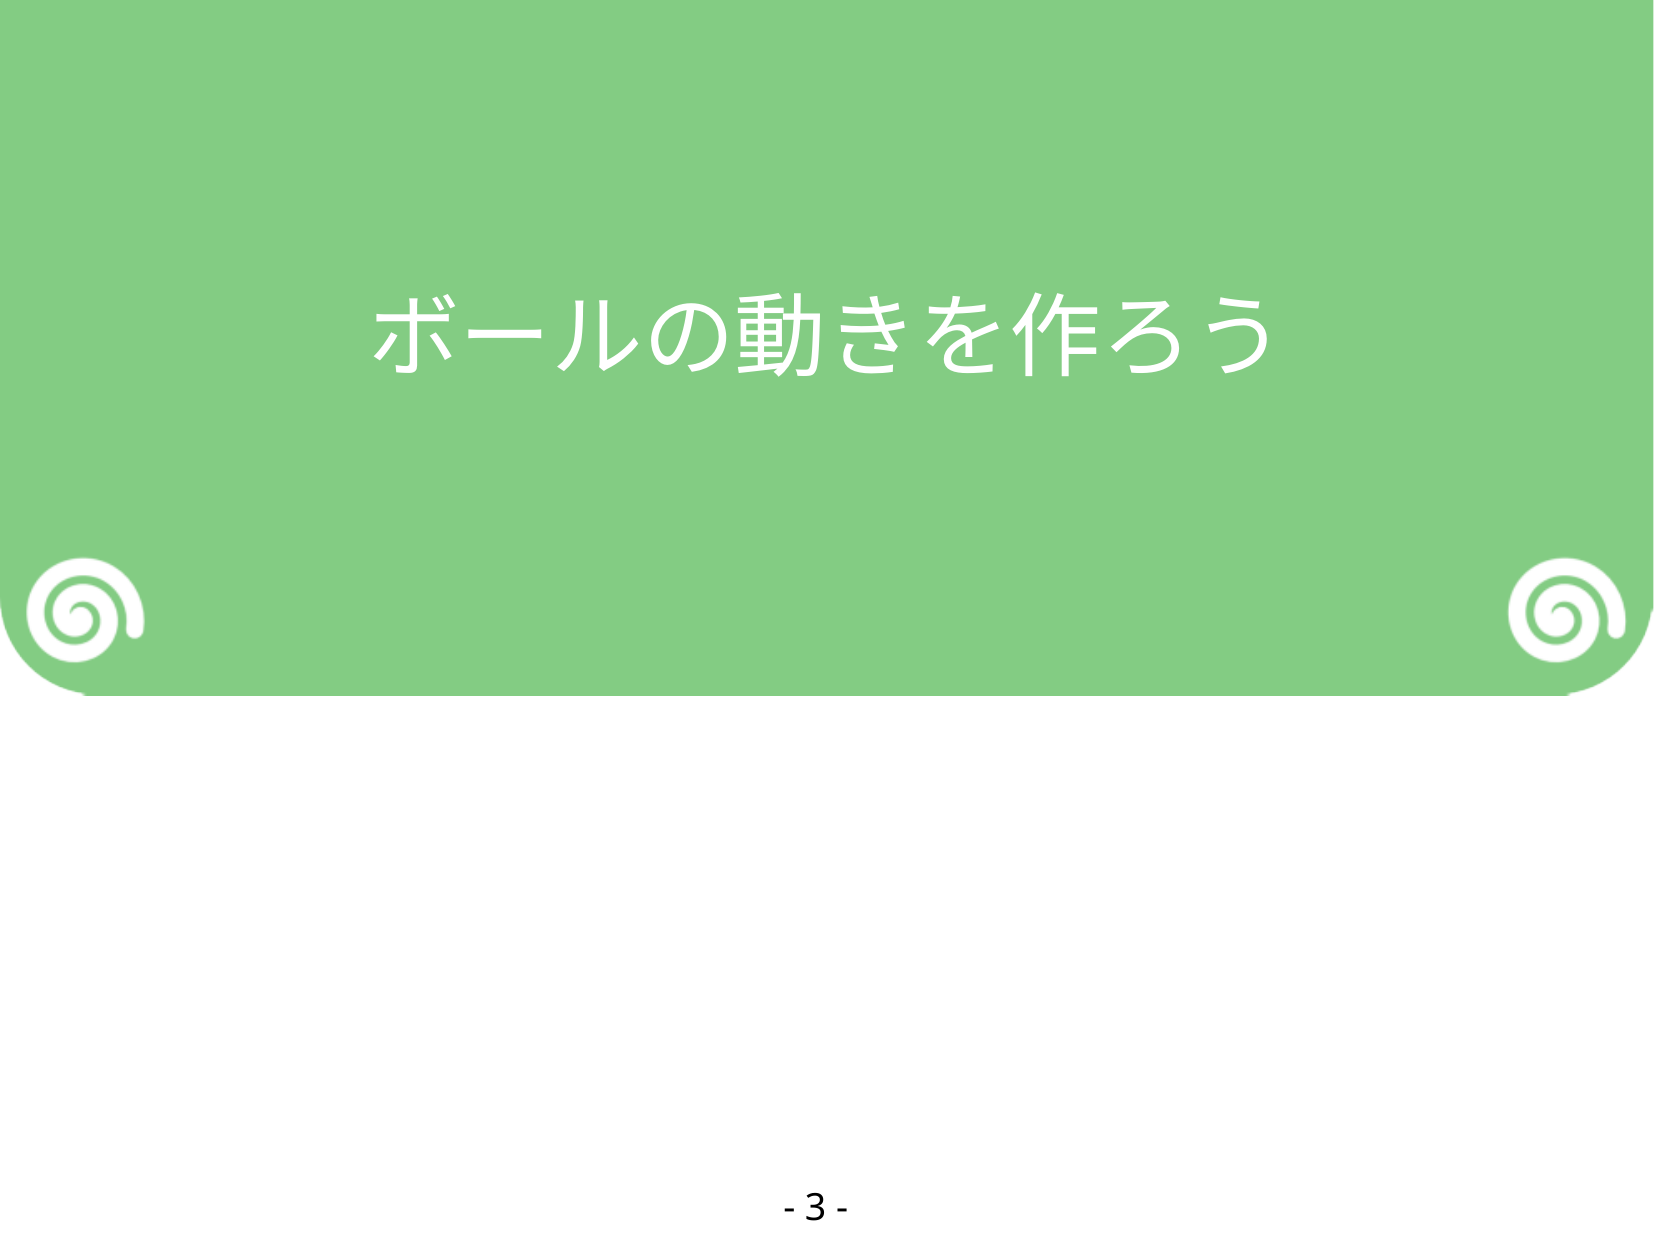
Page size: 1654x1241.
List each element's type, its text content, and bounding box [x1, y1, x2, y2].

picture [0, 0, 1654, 696]
text_box - 3 - [768, 1173, 886, 1241]
title ボールの動きを作ろう [82, 226, 1571, 434]
